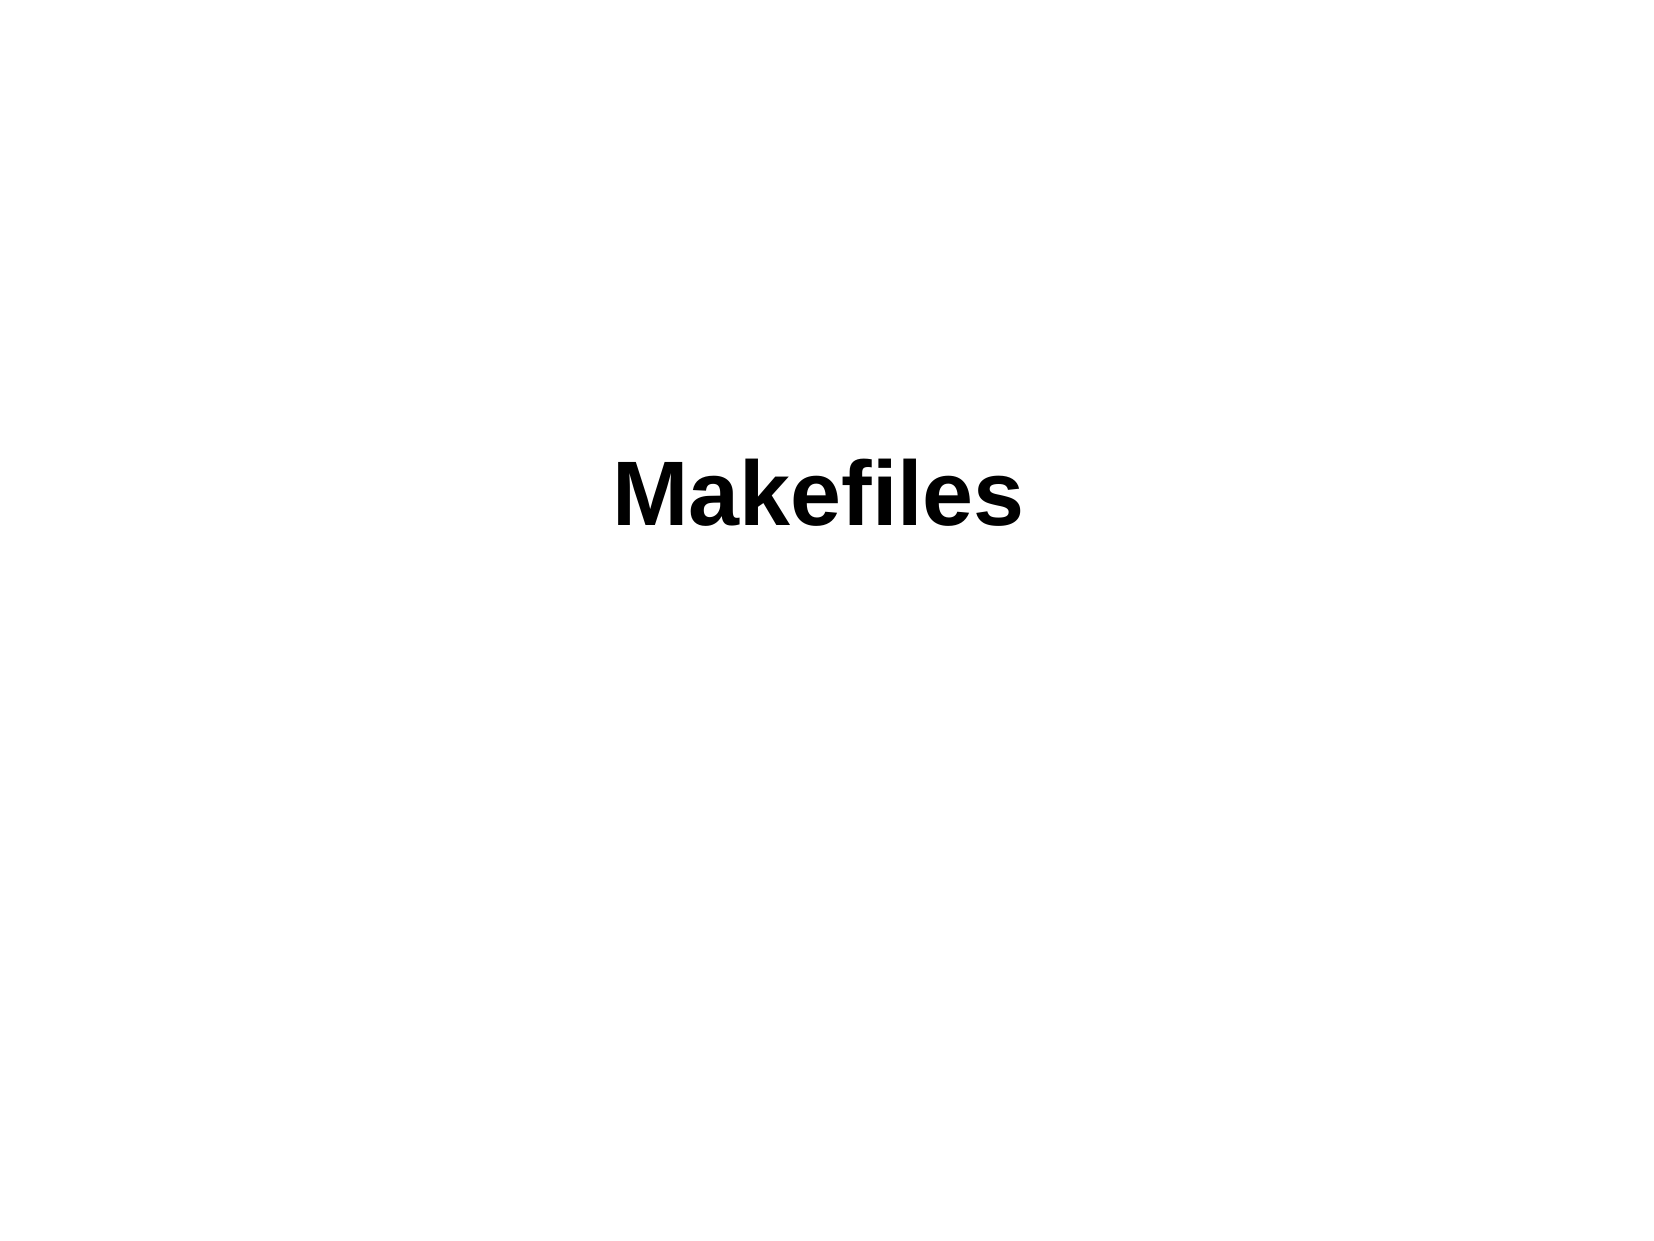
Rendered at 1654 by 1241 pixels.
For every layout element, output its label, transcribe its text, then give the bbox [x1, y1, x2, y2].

title Makefiles [75, 390, 1564, 598]
